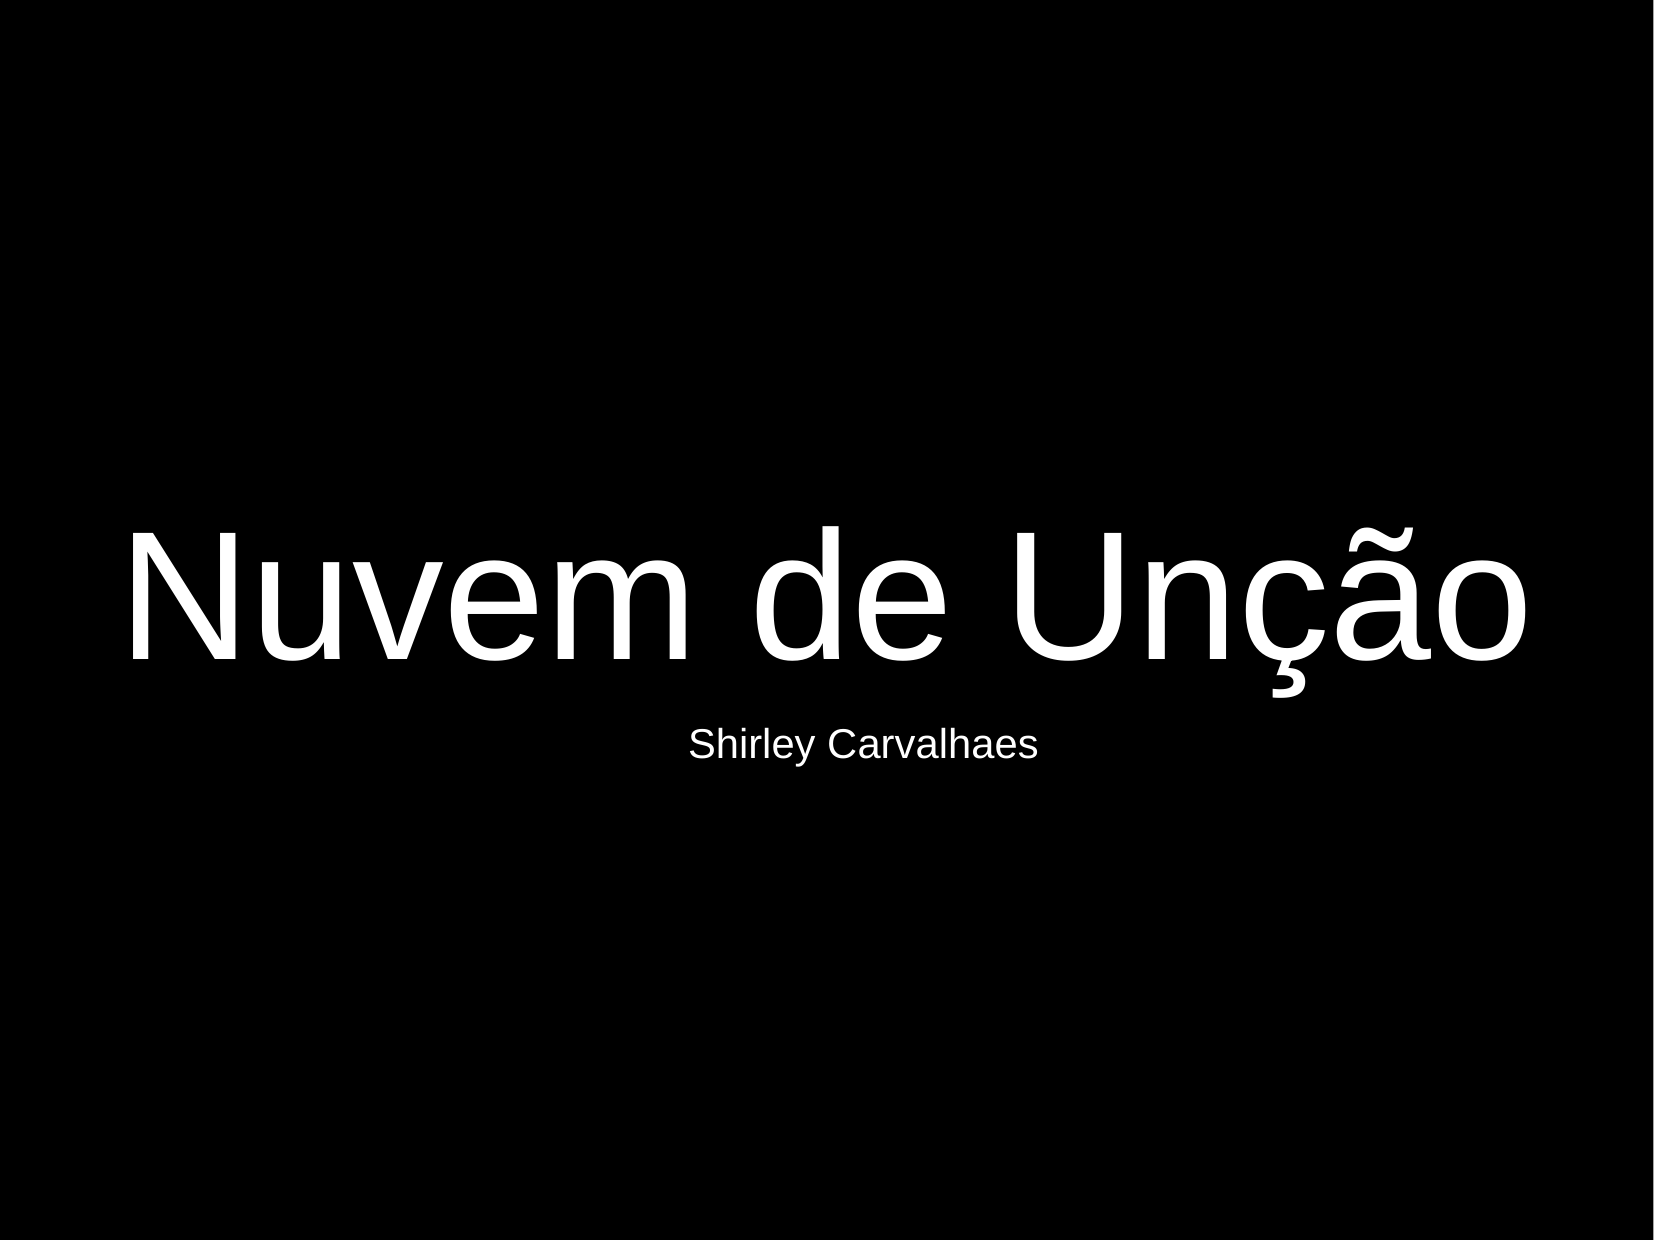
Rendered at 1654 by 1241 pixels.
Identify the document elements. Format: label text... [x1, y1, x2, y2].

subtitle Nuvem de Unção Shirley Carvalhaes [82, 49, 1571, 1217]
